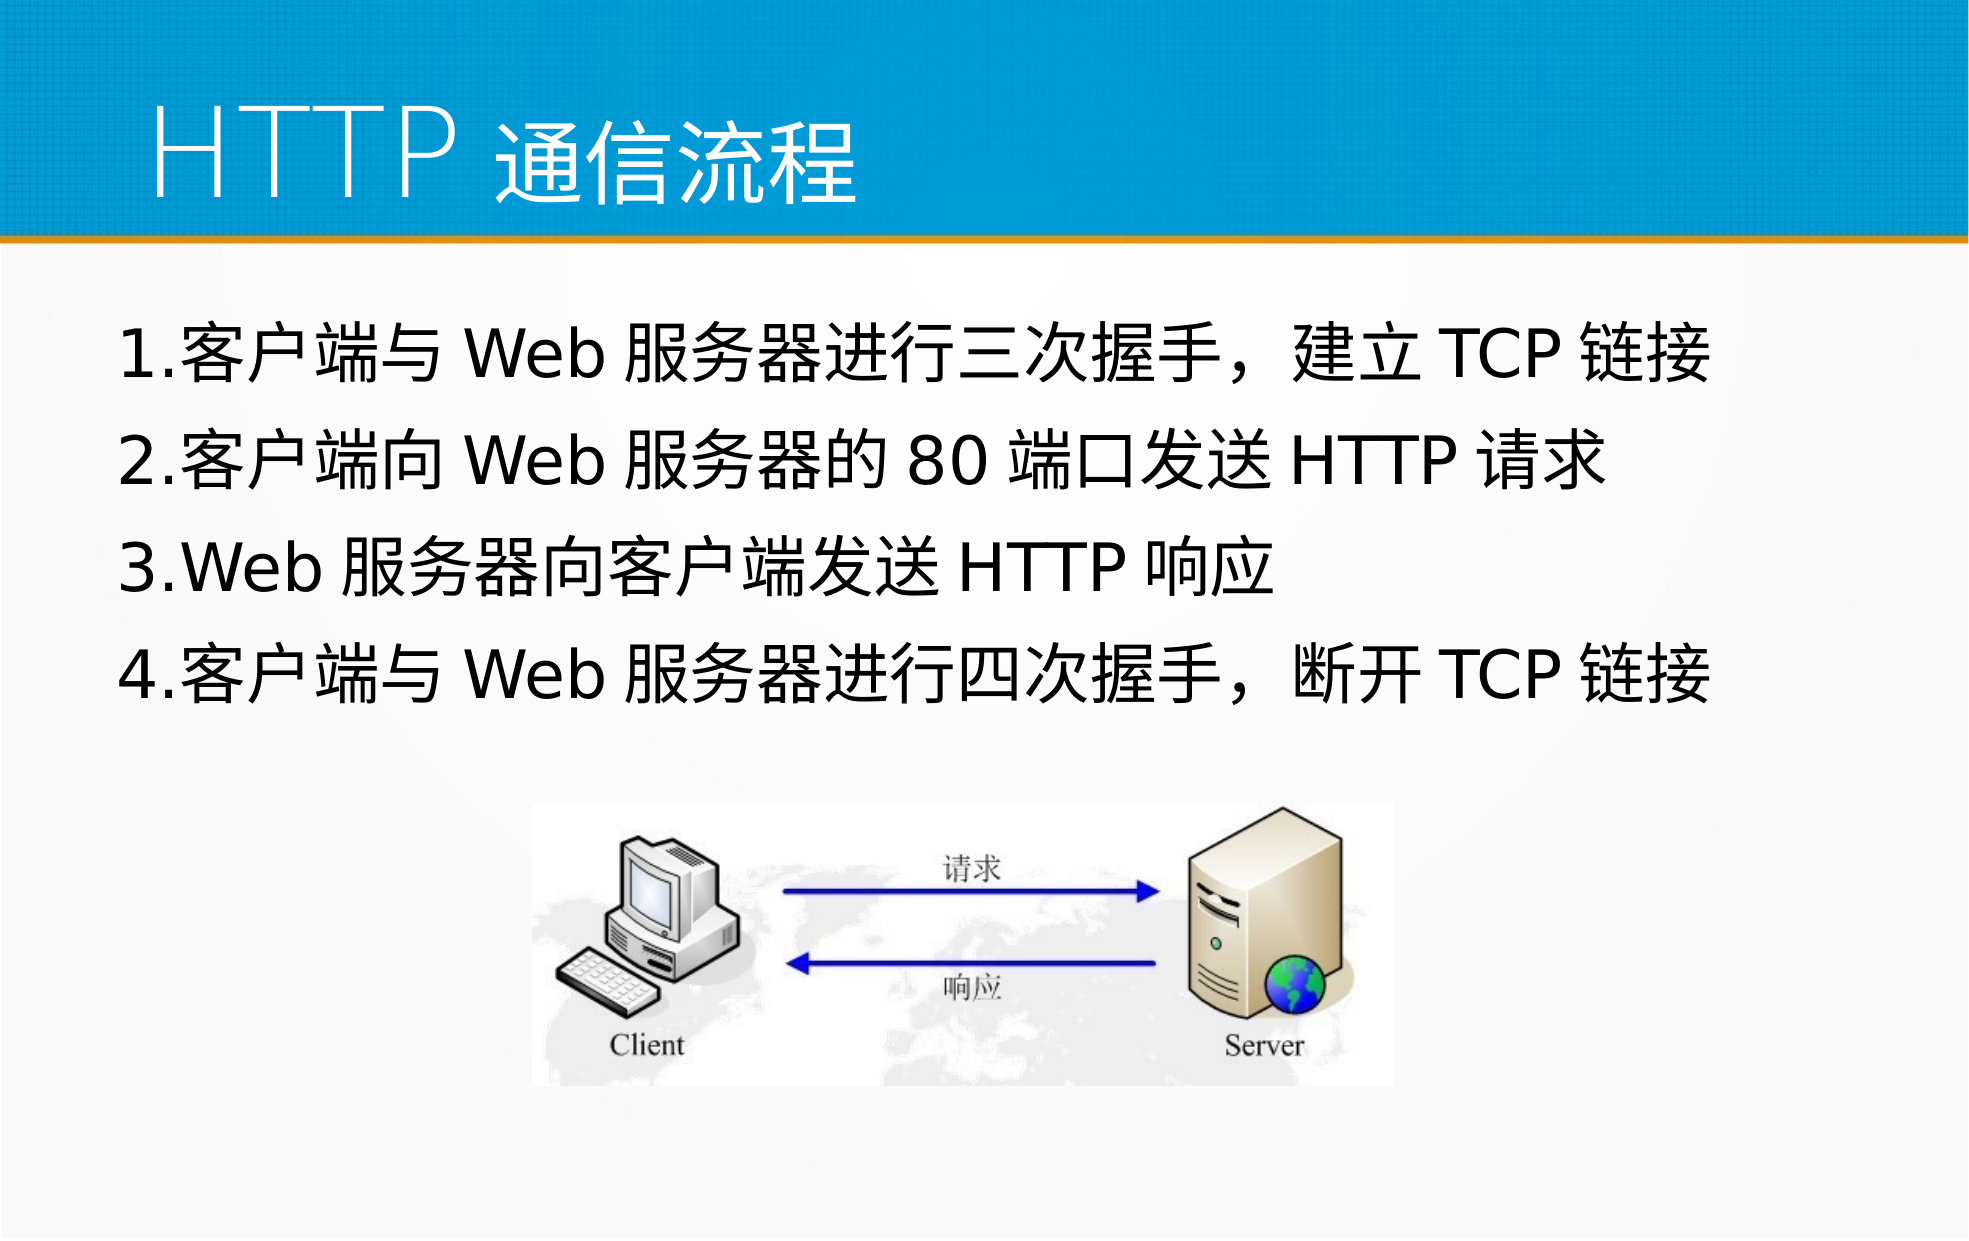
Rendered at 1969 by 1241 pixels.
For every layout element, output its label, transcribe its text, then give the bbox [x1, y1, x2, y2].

picture [0, 233, 1969, 1241]
title HTTP通信流程 [98, 19, 1870, 227]
list 客户端与Web服务器进行三次握手，建立TCP链接 客户端向Web服务器的80端口发送HTTP请求 Web服务器向客户端发送HTTP响应 客户端与Web服务器进行四次握手，断开TCP链接 [98, 315, 1861, 1081]
